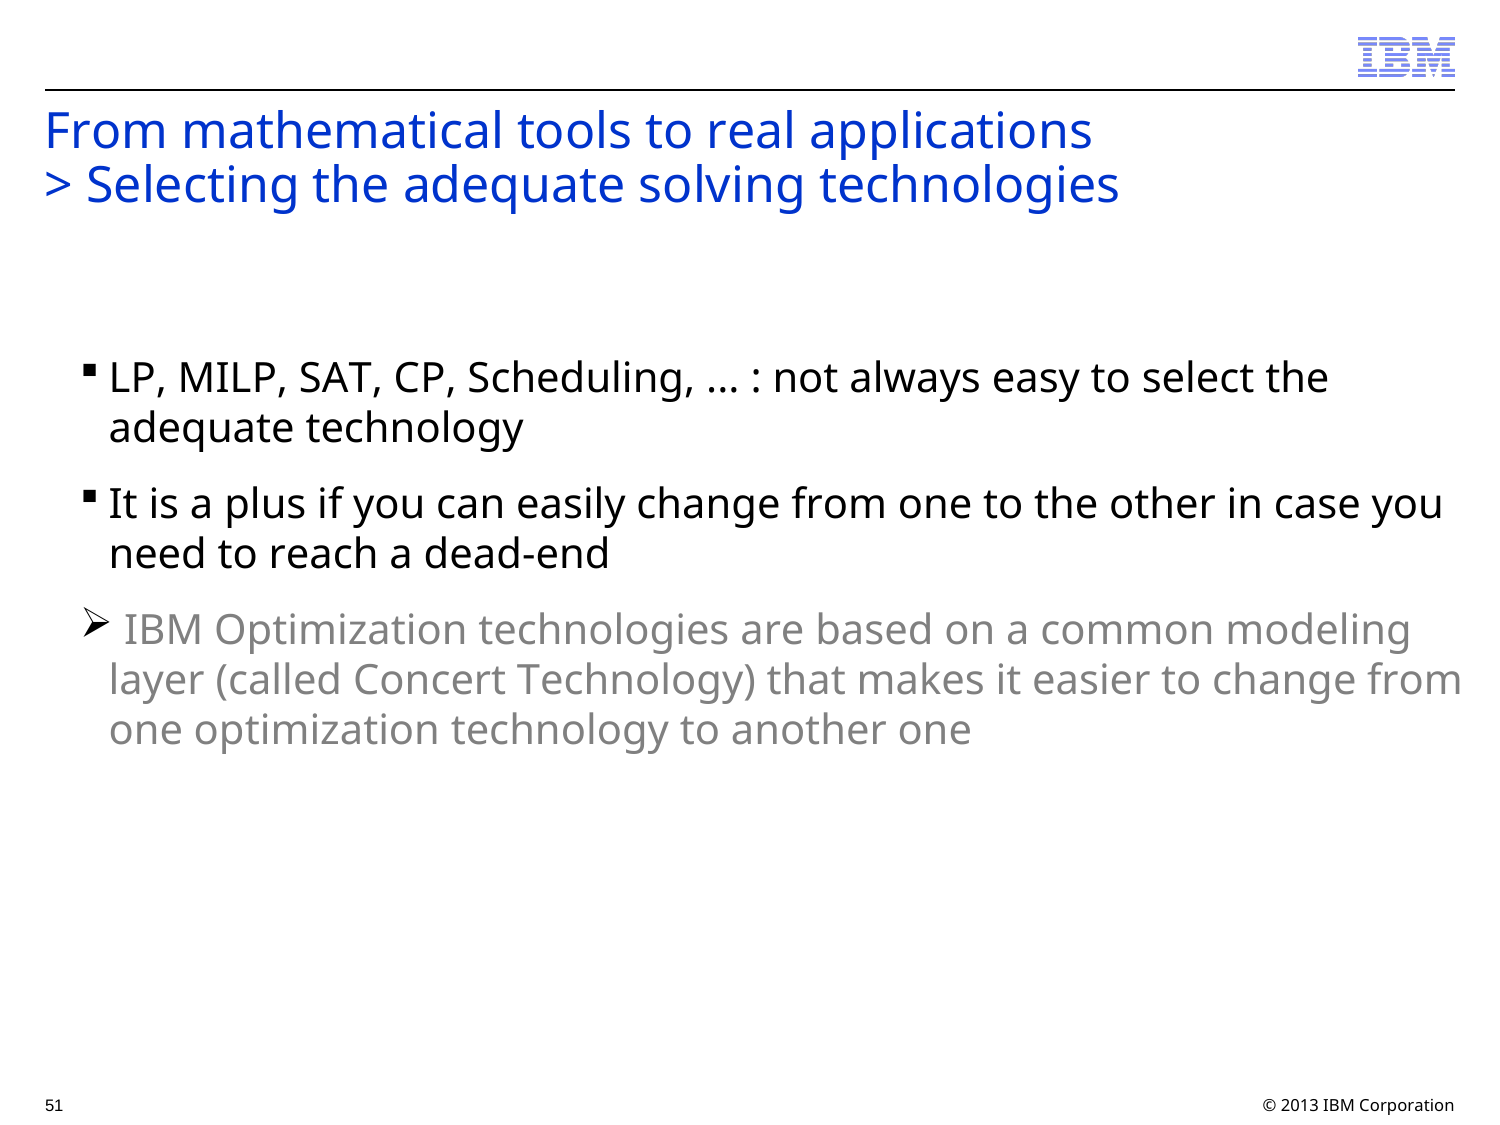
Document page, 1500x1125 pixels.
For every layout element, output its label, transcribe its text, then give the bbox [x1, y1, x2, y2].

title From mathematical tools to real applications > Selecting the adequate solving technologies [29, 97, 1455, 279]
picture [1358, 37, 1455, 77]
list [29, 307, 1455, 1000]
text_box LP, MILP, SAT, CP, Scheduling, ... : not always easy to select the adequate technology It is a plus if you can easily change from one to the other in case you need to reach a dead-end IBM Optimization technologies are based on a common modeling layer (called Concert Technology) that makes it easier to change from one optimization technology to another one [65, 342, 1491, 1035]
